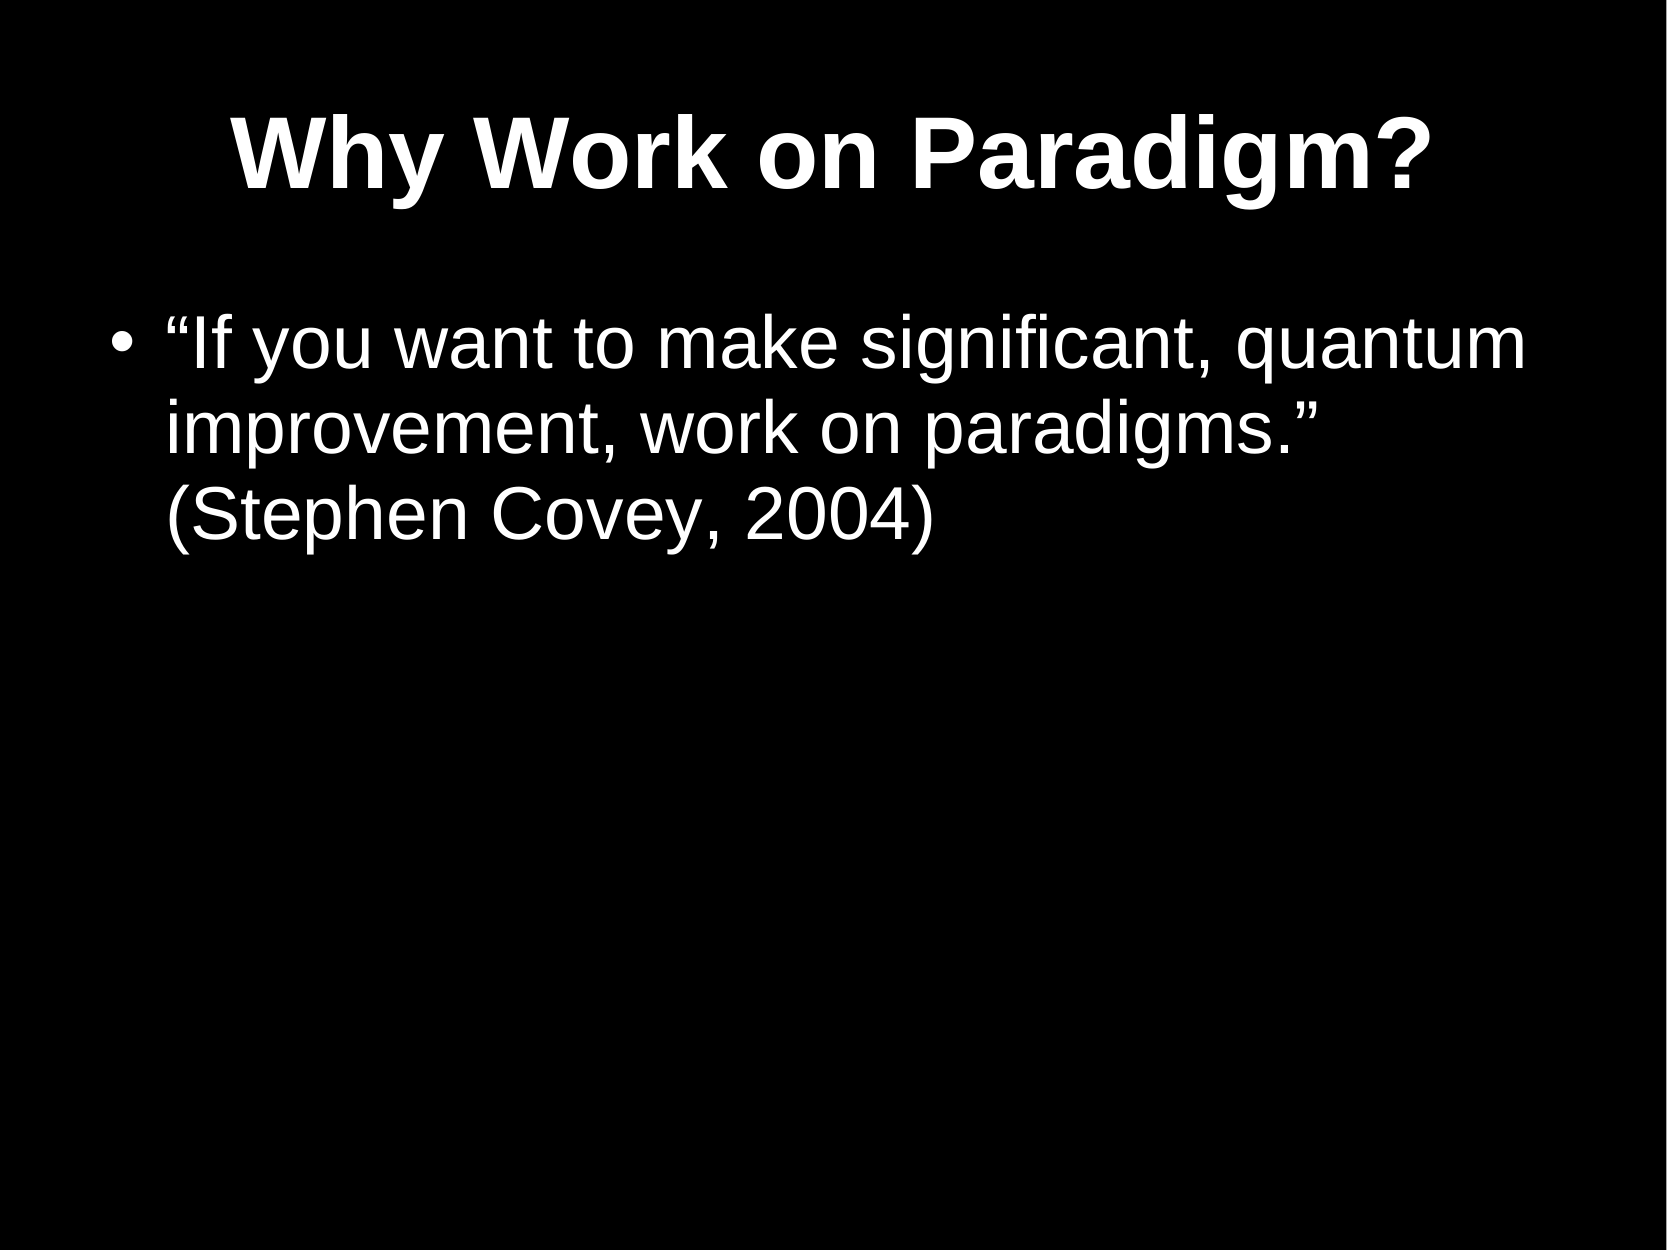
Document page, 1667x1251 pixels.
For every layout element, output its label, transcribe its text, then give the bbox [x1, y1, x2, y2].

text_box “If you want to make significant, quantum improvement, work on paradigms.” (Stephen Covey, 2004) [90, 300, 1577, 557]
text_box Why Work on Paradigm? [90, 95, 1577, 213]
